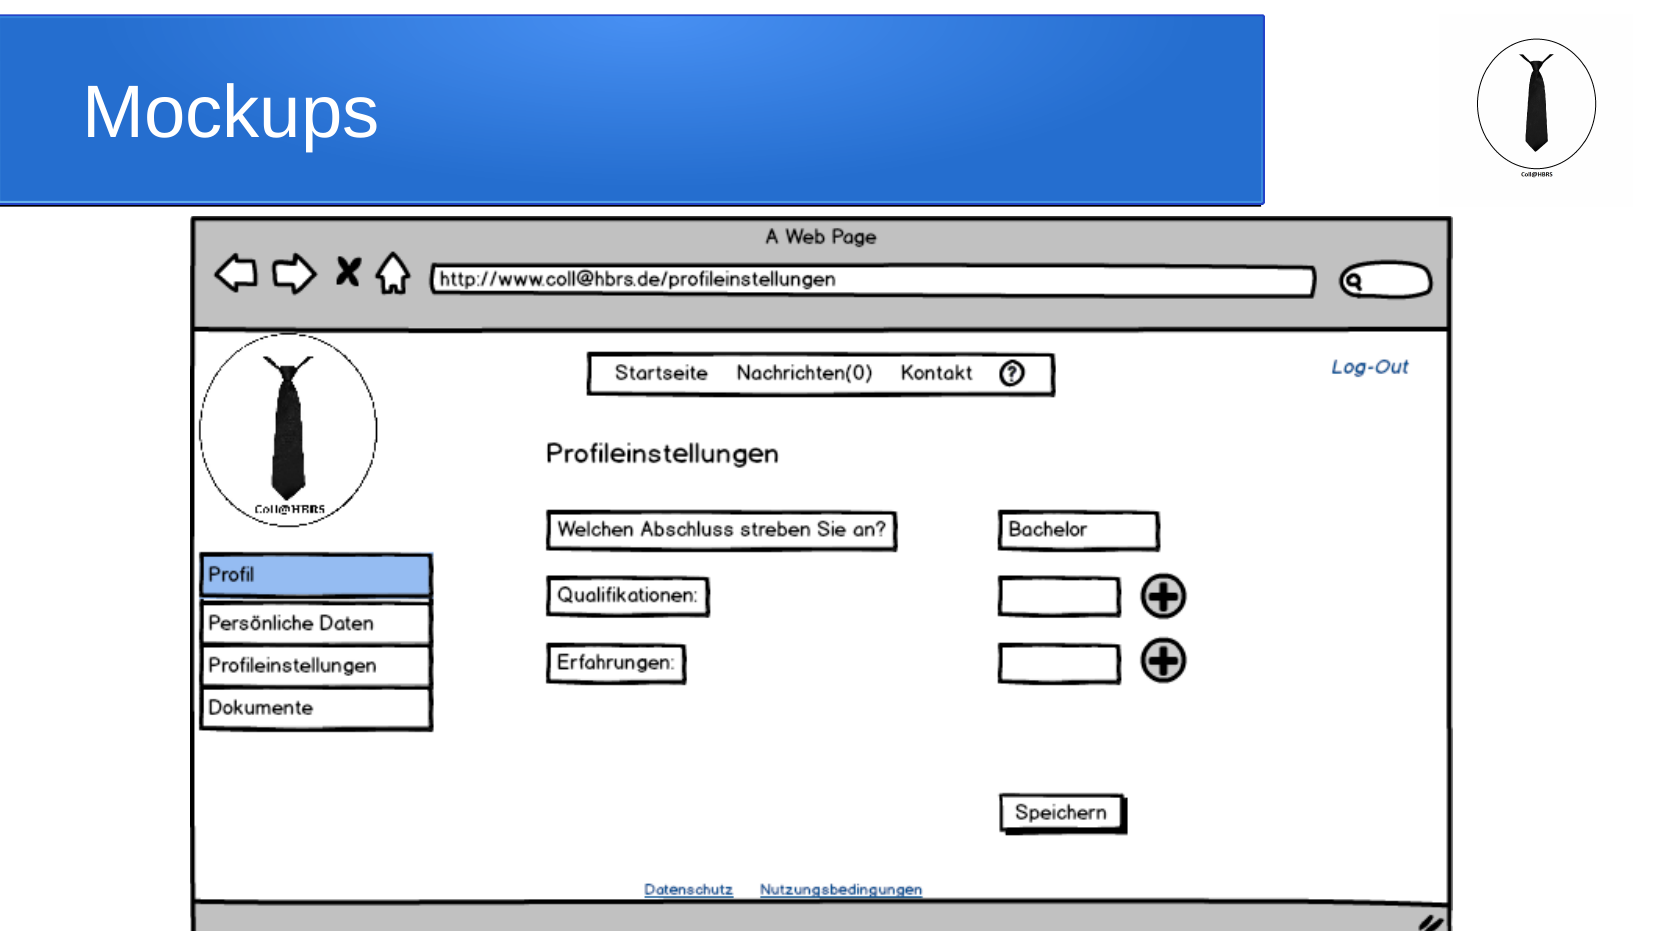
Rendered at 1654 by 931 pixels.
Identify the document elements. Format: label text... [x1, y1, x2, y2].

picture [190, 216, 1453, 931]
picture [1439, 14, 1633, 207]
title Mockups [82, 35, 1235, 189]
